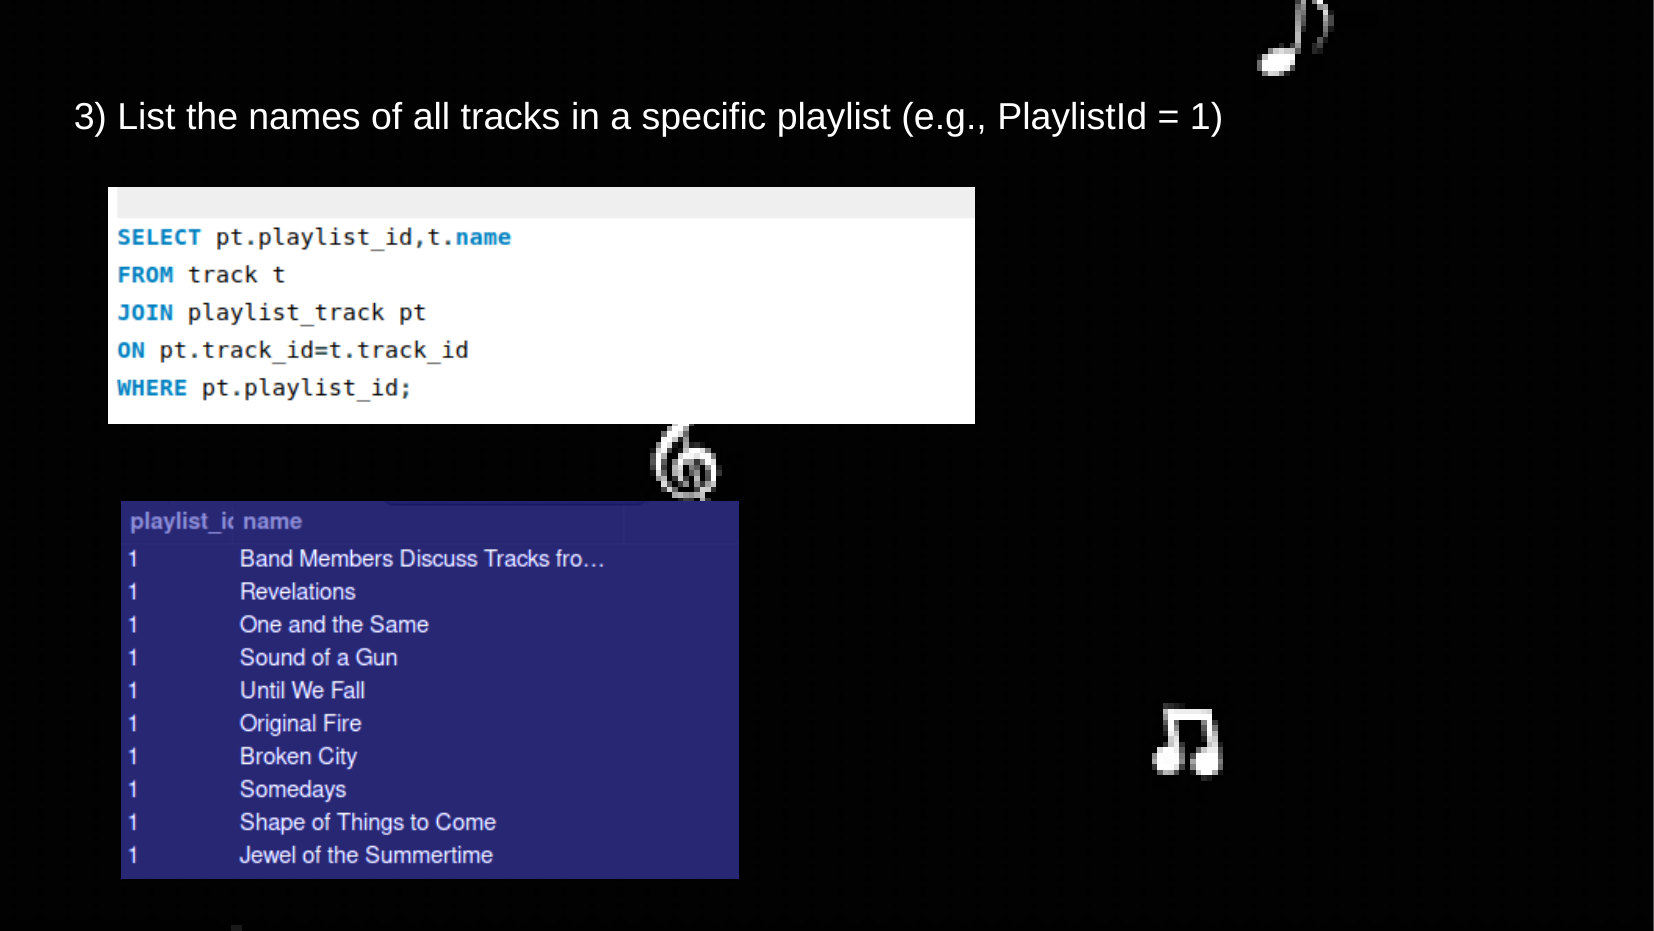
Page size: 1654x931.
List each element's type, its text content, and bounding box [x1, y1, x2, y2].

picture [0, 0, 1654, 931]
text_box 3) List the names of all tracks in a specific playlist (e.g., PlaylistId = 1) [59, 88, 1359, 188]
